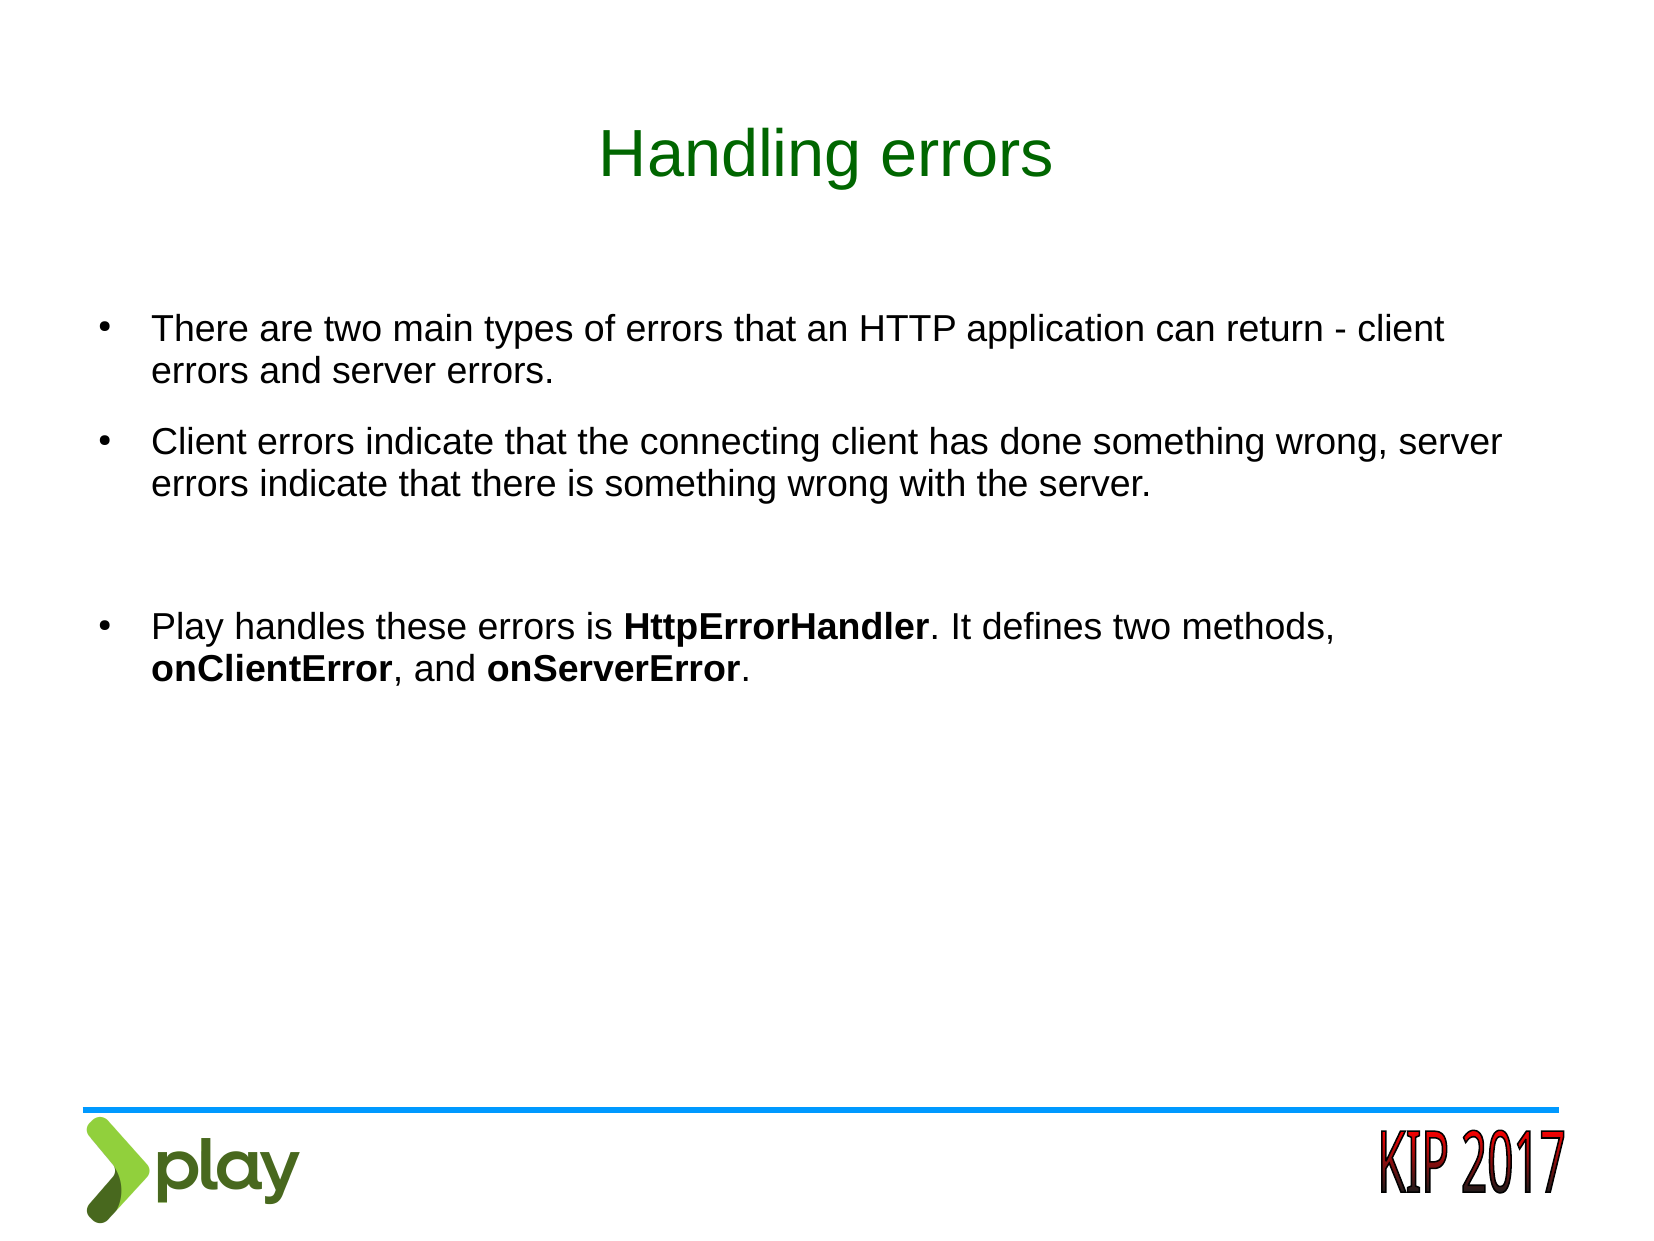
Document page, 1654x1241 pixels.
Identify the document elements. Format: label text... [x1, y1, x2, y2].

title Handling errors [82, 49, 1571, 257]
list There are two main types of errors that an HTTP application can return - client errors and server errors. Client errors indicate that the connecting client has done something wrong, server errors indicate that there is something wrong with the server. Play handles these errors is HttpErrorHandler. It defines two methods, onClientError, and onServerError. [80, 307, 1536, 1027]
picture [73, 1111, 308, 1229]
